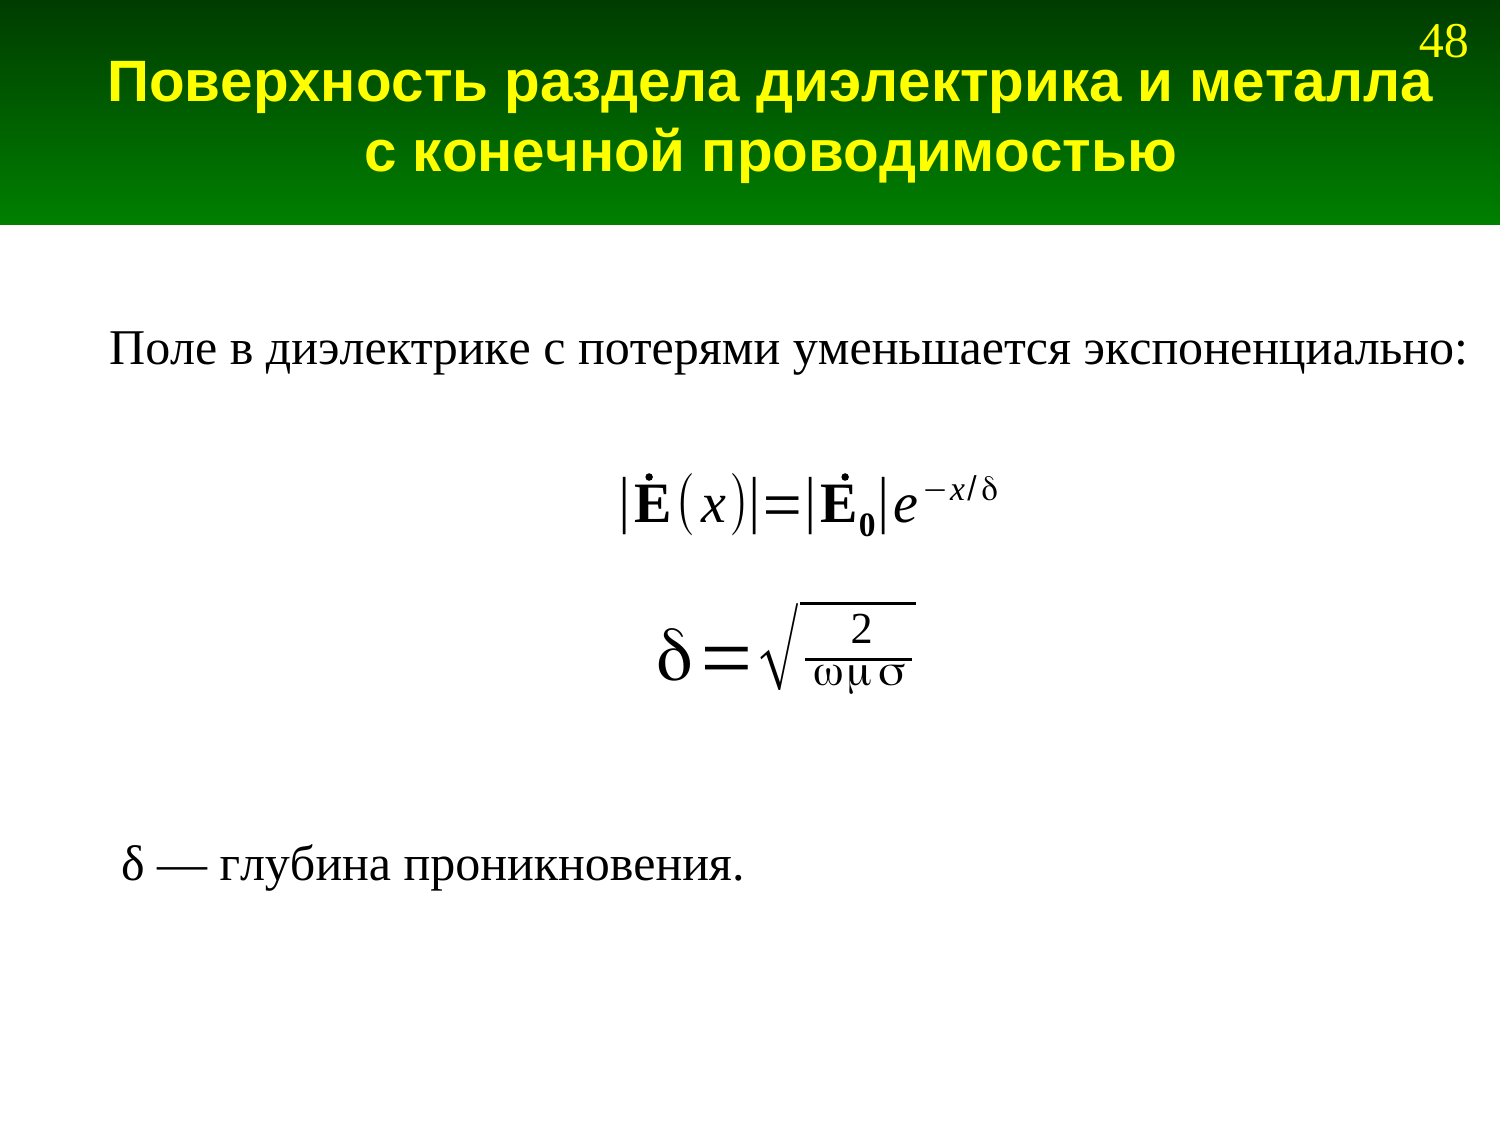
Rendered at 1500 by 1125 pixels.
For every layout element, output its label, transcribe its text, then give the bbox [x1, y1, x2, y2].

text_box δ — глубина проникновения. [106, 822, 760, 898]
title Поверхность раздела диэлектрика и металла с конечной проводимостью [88, 18, 1453, 207]
chart [637, 597, 934, 697]
chart [599, 468, 1012, 544]
text_box Поле в диэлектрике с потерями уменьшается экспоненциально: [94, 307, 1484, 382]
